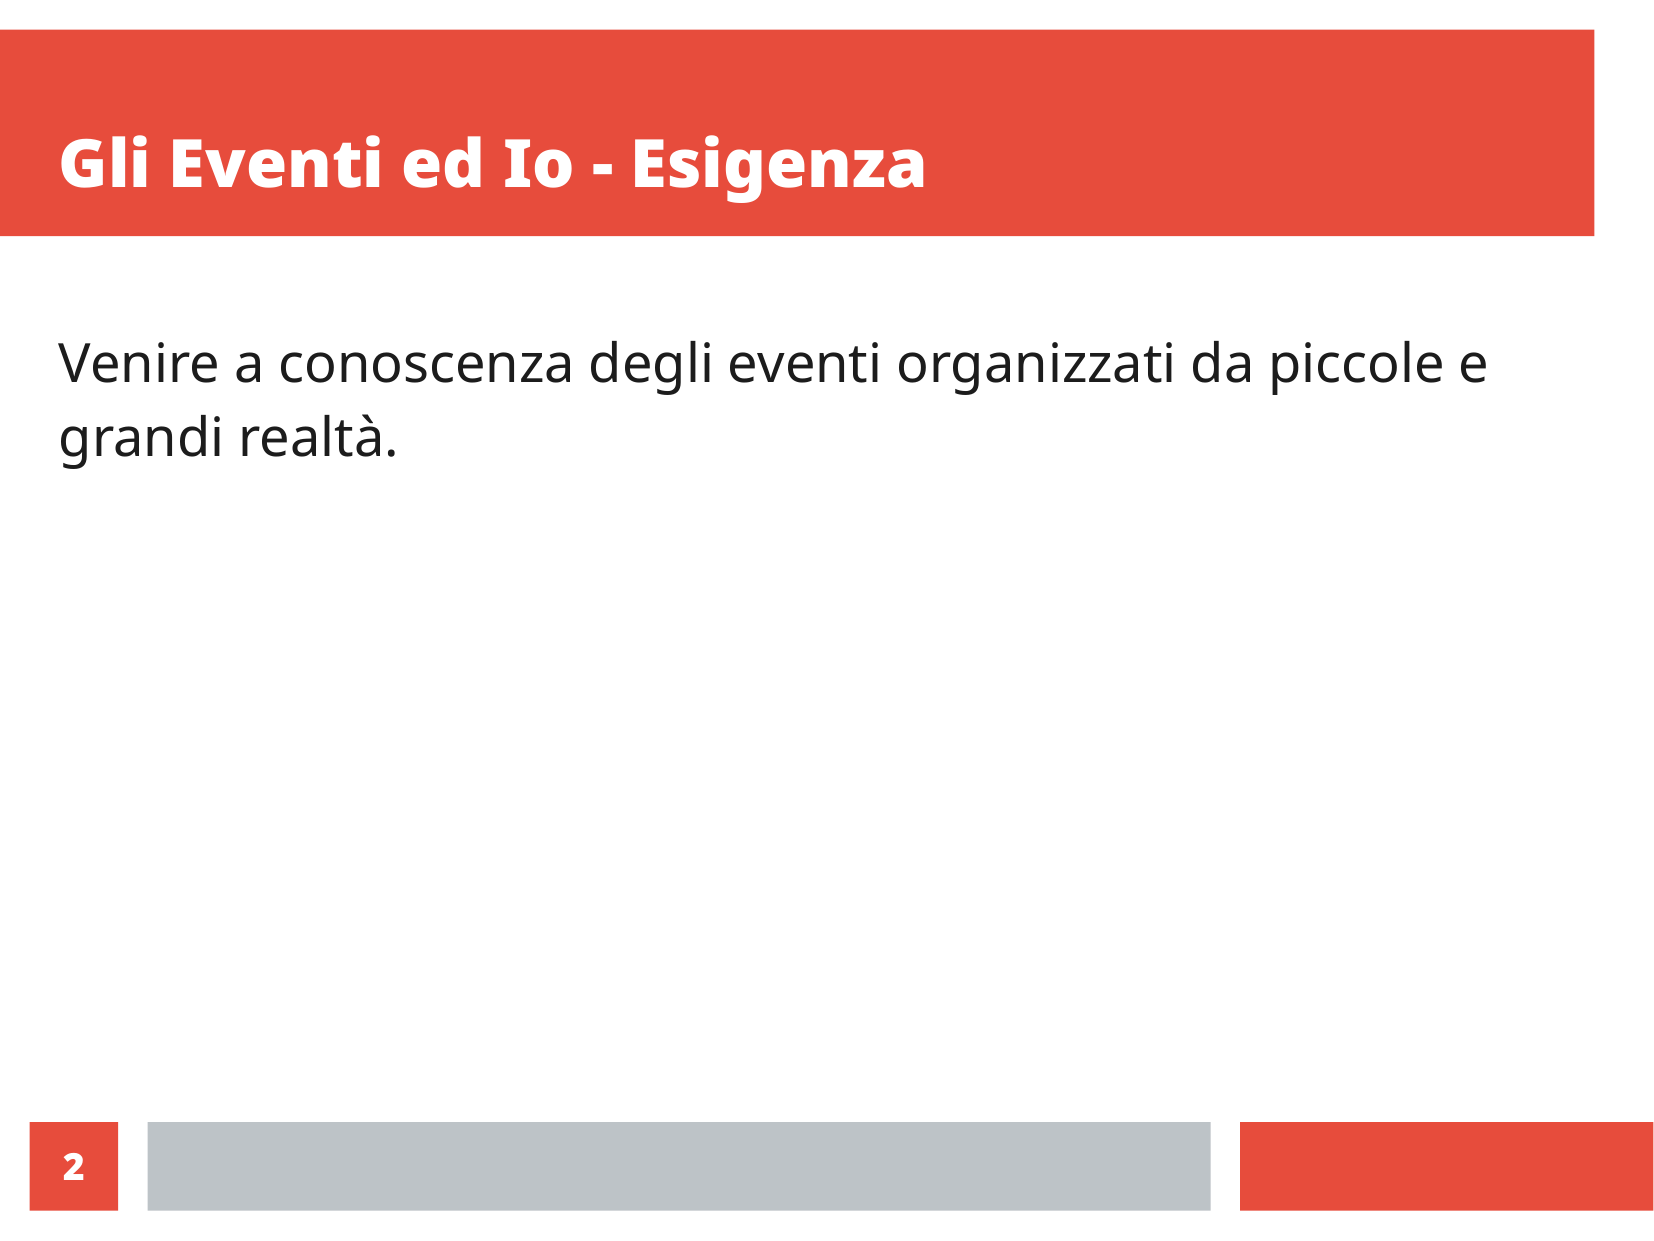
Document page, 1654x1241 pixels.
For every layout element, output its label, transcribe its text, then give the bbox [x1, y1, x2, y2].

list Venire a conoscenza degli eventi organizzati da piccole e grandi realtà. [59, 324, 1565, 1093]
title Gli Eventi ed Io - Esigenza [59, 59, 1595, 207]
